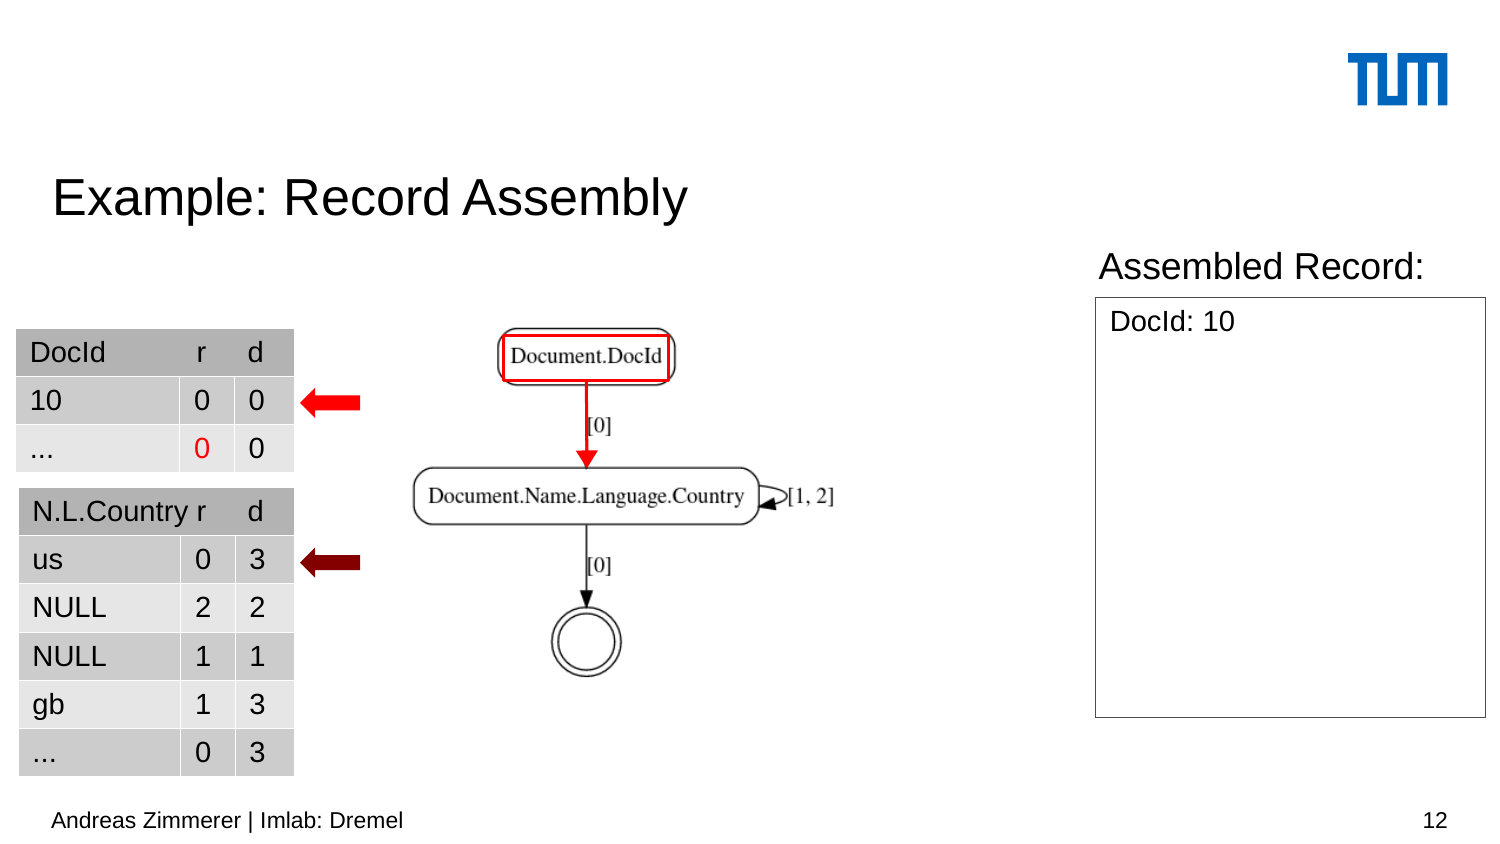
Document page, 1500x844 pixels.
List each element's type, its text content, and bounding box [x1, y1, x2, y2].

title Example: Record Assembly [52, 159, 1449, 227]
table_cell ... [19, 729, 180, 776]
table_cell 1 [181, 633, 235, 680]
table_cell 0 [180, 377, 234, 424]
footer Andreas Zimmerer | Imlab: Dremel [51, 796, 1112, 842]
table_cell gb [19, 681, 180, 728]
table_cell 0 [235, 425, 294, 472]
table_cell 3 [236, 536, 294, 583]
table_cell NULL [19, 584, 180, 632]
table_cell NULL [19, 633, 180, 680]
table_cell 0 [181, 536, 235, 583]
table_cell us [19, 536, 180, 583]
table_cell 0 [181, 729, 235, 776]
table_cell ... [16, 425, 179, 472]
table_cell 1 [181, 681, 235, 728]
table_cell 3 [236, 729, 294, 776]
table_cell 3 [236, 681, 294, 728]
table_cell 1 [236, 633, 294, 680]
picture [408, 322, 841, 683]
table_header DocId r d [16, 329, 294, 376]
table_header N.L.Country r d [19, 488, 294, 535]
text_box Assembled Record: [1083, 237, 1441, 295]
table_cell 2 [181, 584, 235, 632]
table_cell 0 [180, 425, 234, 472]
text_box [300, 547, 361, 578]
text_box [300, 387, 361, 418]
table_cell 0 [235, 377, 294, 424]
table_cell 2 [236, 584, 294, 632]
slide_number <number> [1112, 796, 1448, 842]
text_box DocId: 10 [1095, 297, 1486, 718]
table_cell 10 [16, 377, 179, 424]
